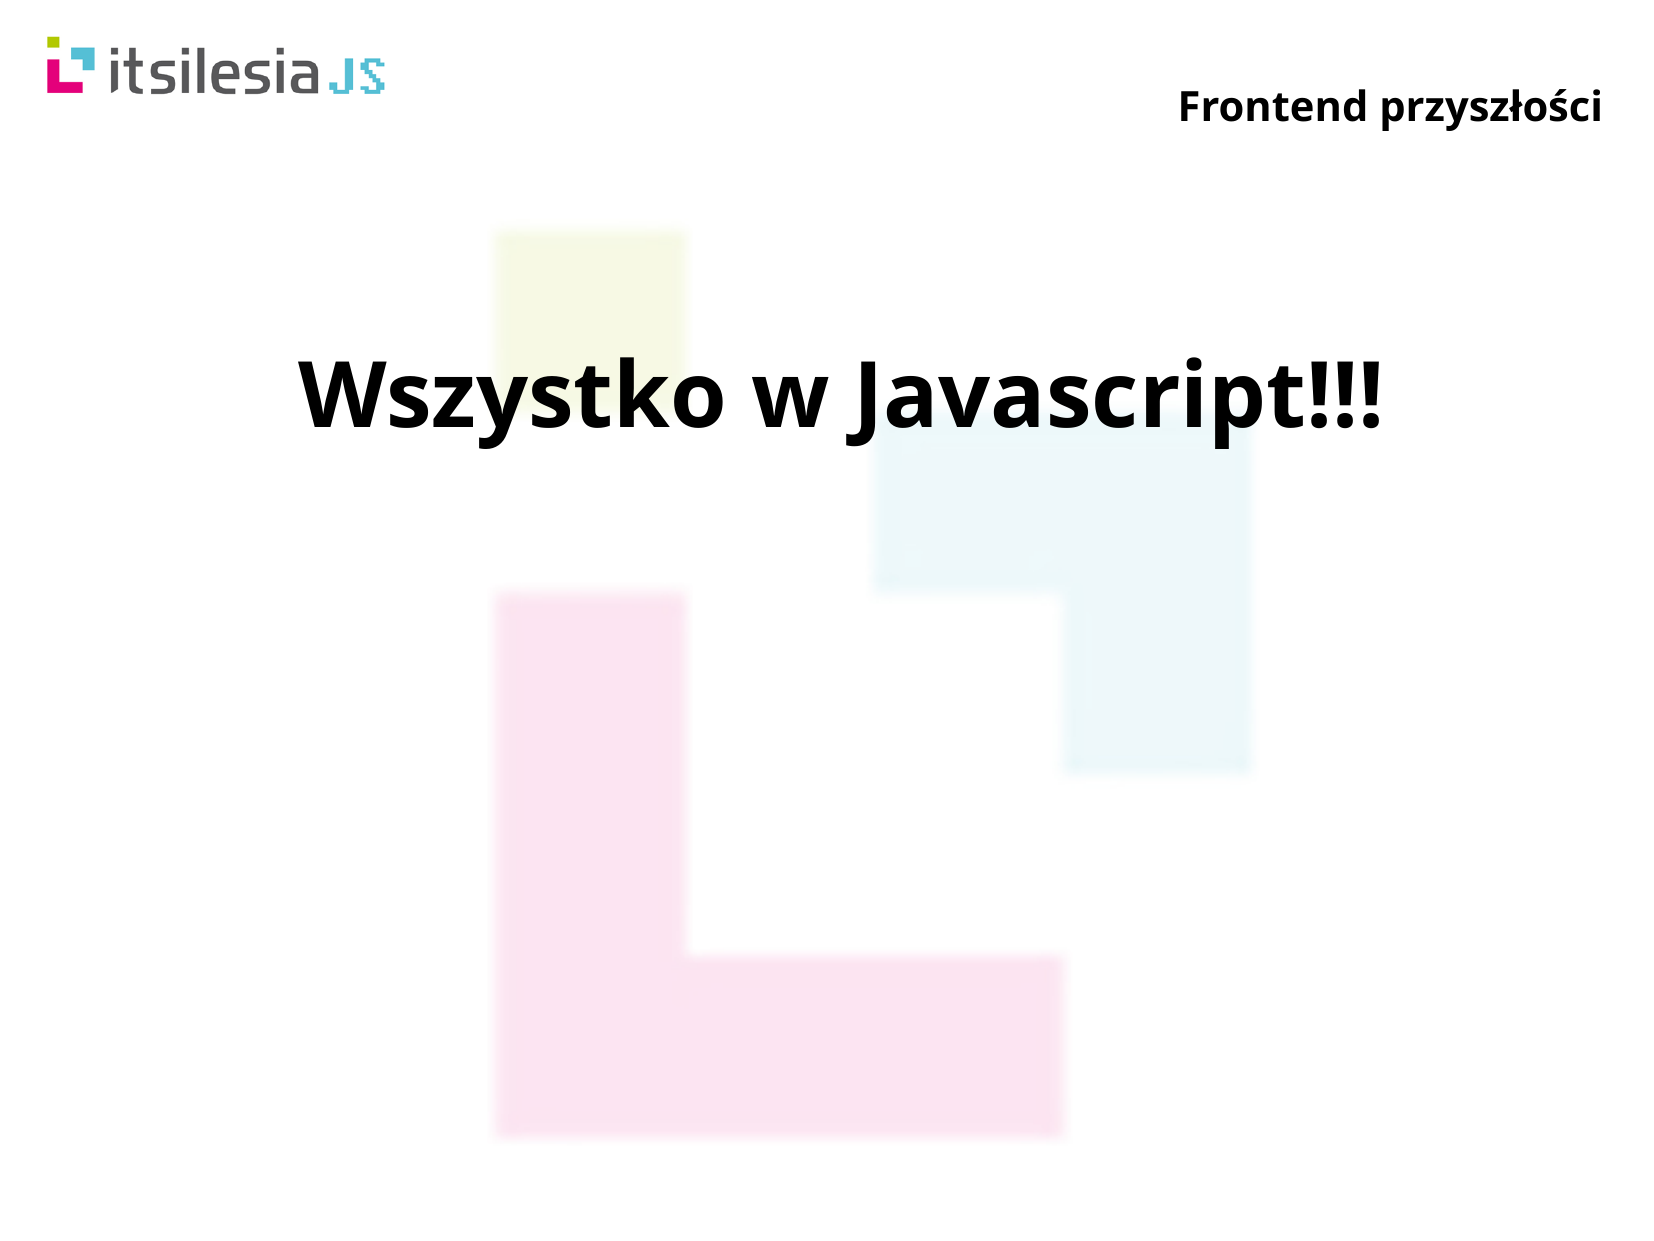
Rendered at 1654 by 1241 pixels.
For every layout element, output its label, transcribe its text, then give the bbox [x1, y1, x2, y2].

text_box Frontend przyszłości [177, 41, 1619, 136]
picture [0, 0, 1654, 1241]
text_box Wszystko w Javascript!!! [82, 259, 1524, 385]
